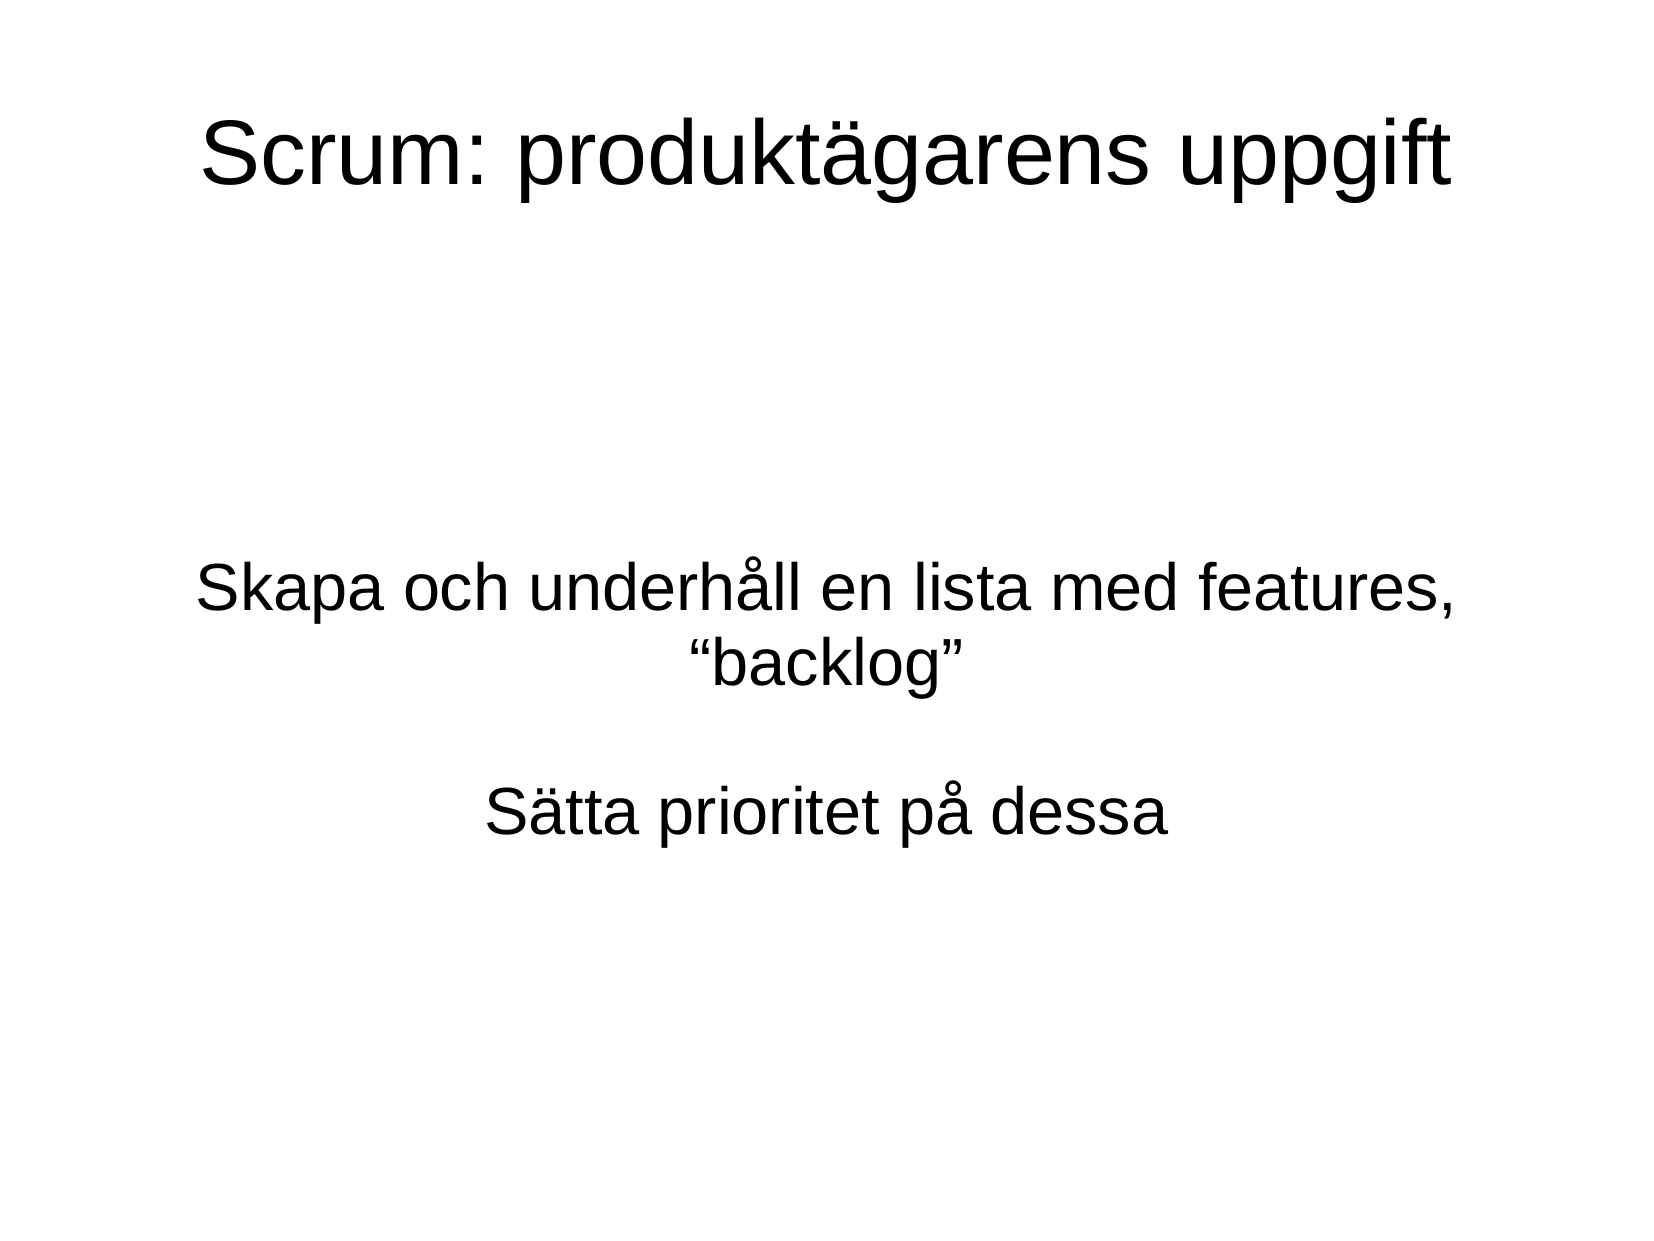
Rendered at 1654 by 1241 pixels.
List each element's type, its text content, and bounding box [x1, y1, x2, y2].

subtitle Skapa och underhåll en lista med features, “backlog” Sätta prioritet på dessa [82, 290, 1571, 1109]
title Scrum: produktägarens uppgift [82, 49, 1571, 257]
